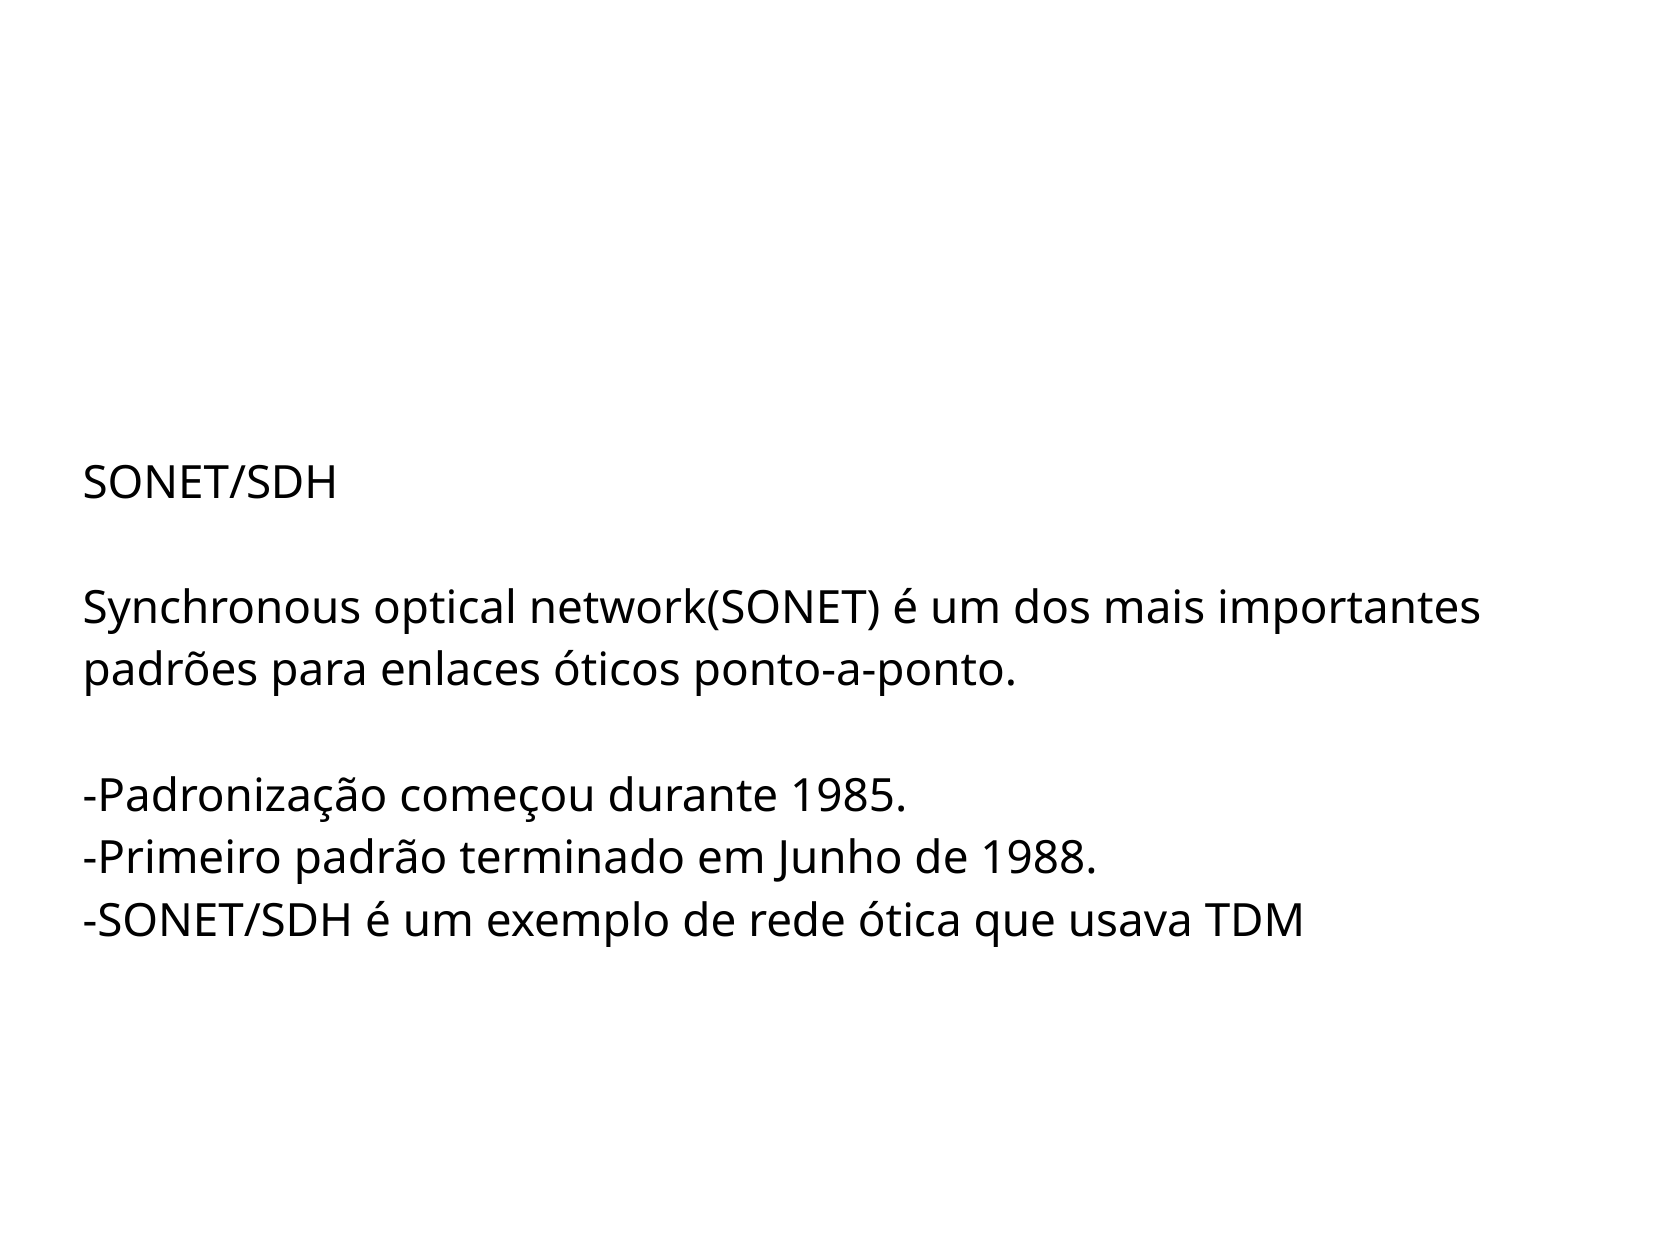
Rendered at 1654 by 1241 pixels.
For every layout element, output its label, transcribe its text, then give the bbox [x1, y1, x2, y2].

subtitle SONET/SDH Synchronous optical network(SONET) é um dos mais importantes padrões para enlaces óticos ponto-a-ponto. -Padronização começou durante 1985. -Primeiro padrão terminado em Junho de 1988. -SONET/SDH é um exemplo de rede ótica que usava TDM [82, 297, 1571, 1102]
